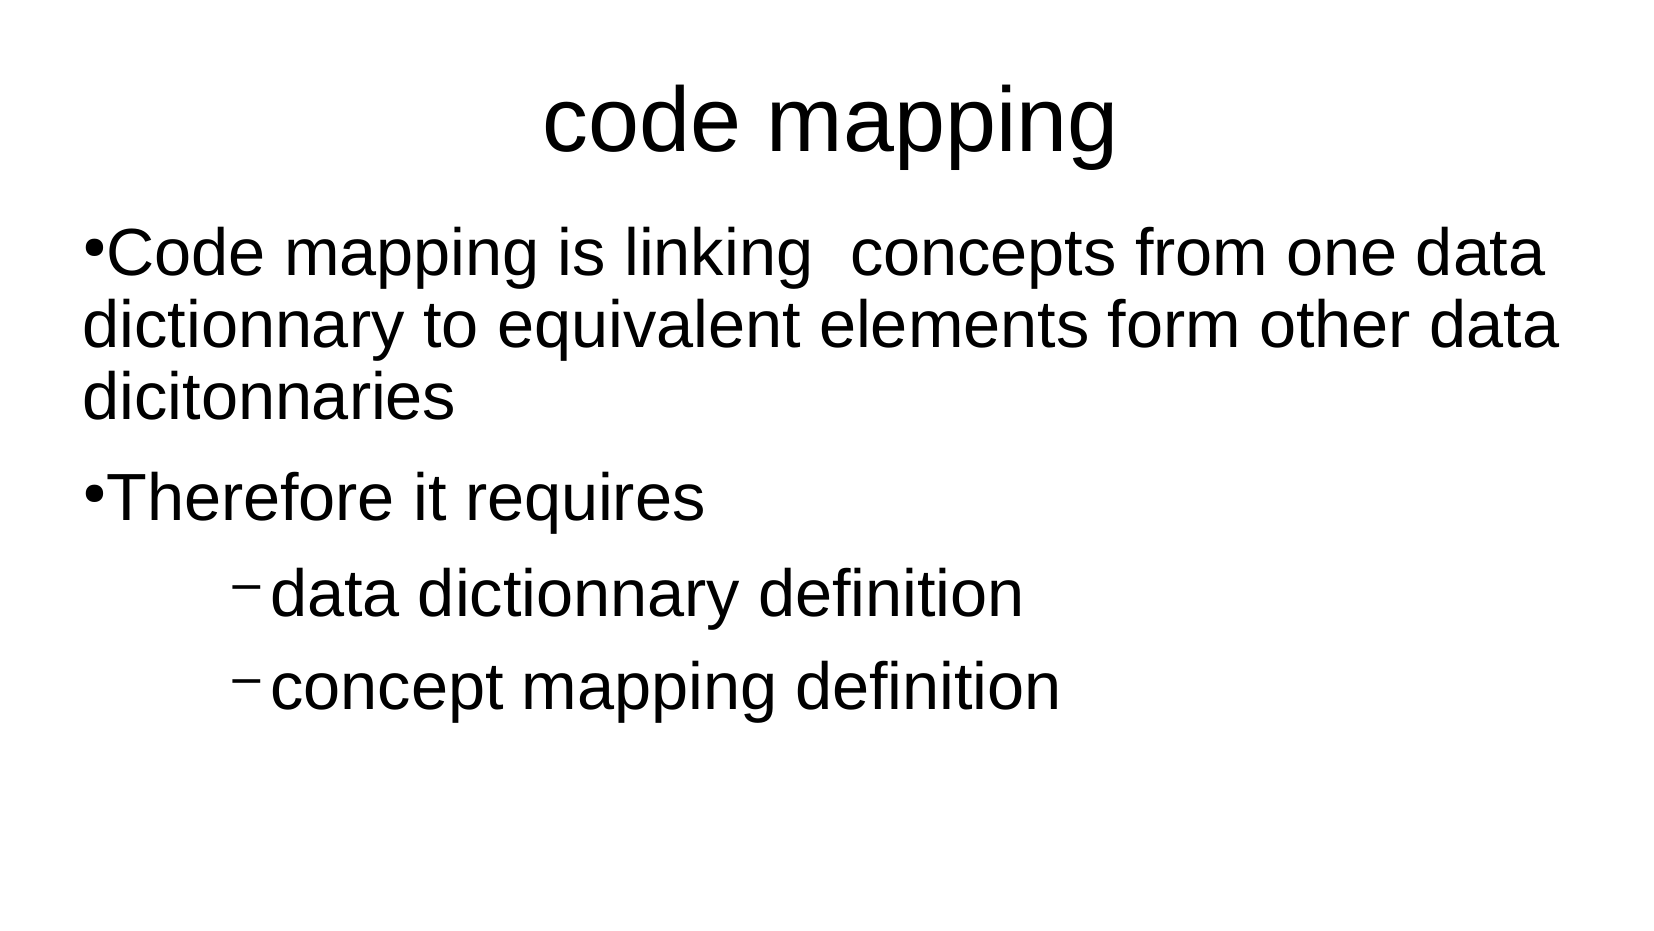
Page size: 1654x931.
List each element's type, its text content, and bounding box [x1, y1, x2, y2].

title code mapping [86, 37, 1576, 193]
list Code mapping is linking concepts from one data dictionnary to equivalent elements form other data dicitonnaries Therefore it requires data dictionnary definition concept mapping definition [82, 217, 1571, 758]
